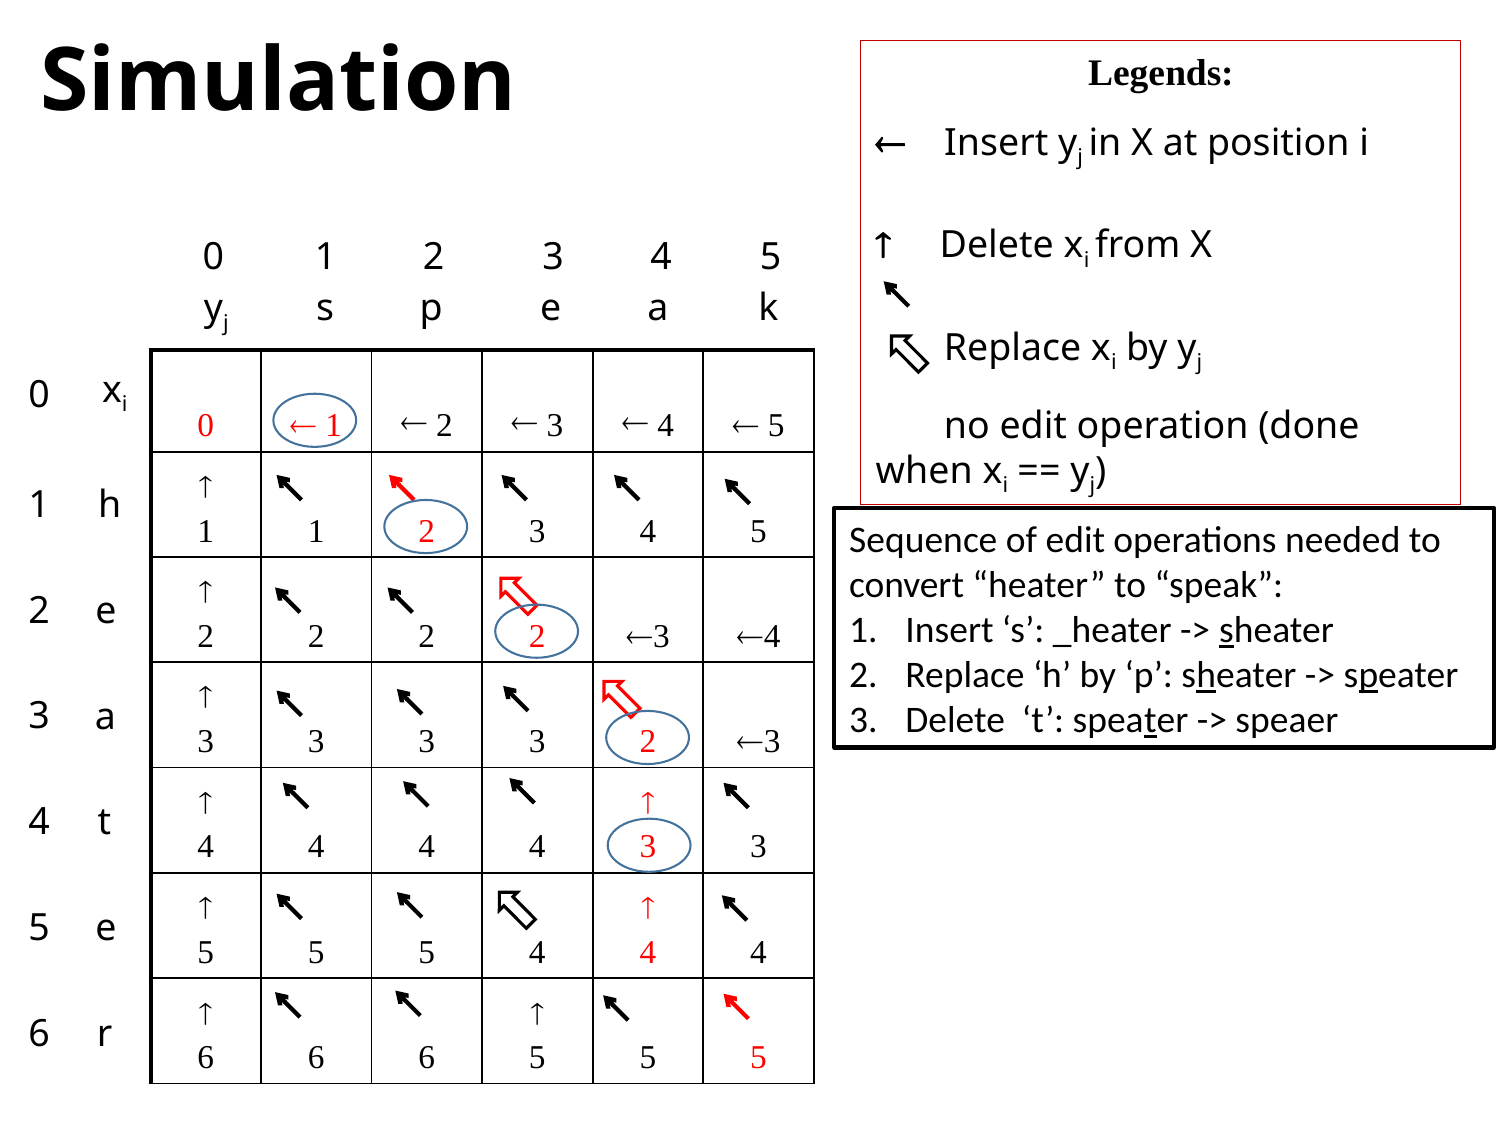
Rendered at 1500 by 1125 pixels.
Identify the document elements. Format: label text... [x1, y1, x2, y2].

text_box 4 [13, 789, 65, 850]
table_cell 2 [483, 558, 592, 661]
text_box xi [87, 357, 143, 424]
text_box e [80, 895, 132, 956]
table_cell 4 [483, 874, 592, 977]
table_cell 2 [594, 663, 702, 767]
table_cell 5 [372, 874, 481, 977]
table_cell  5 [483, 979, 592, 1083]
table_cell  6 [153, 979, 260, 1083]
table_cell 5 [704, 979, 813, 1083]
table_cell 4 [372, 768, 481, 872]
table_cell 4 [483, 768, 592, 872]
table_cell 6 [262, 979, 371, 1083]
table_cell 6 [372, 979, 481, 1083]
text_box Sequence of edit operations needed to convert “heater” to “speak”: Insert ‘s’: _heater -> sheater Replace ‘h’ by ‘p’: sheater -> speater Delete ‘t’: speater -> speaer [834, 507, 1494, 748]
text_box 2 [13, 578, 65, 639]
table_cell 4 [262, 768, 371, 872]
table_cell  3 [153, 663, 260, 767]
table_cell 3 [483, 663, 592, 767]
table_cell 3 [704, 663, 813, 767]
table_cell 2 [262, 558, 371, 661]
text_box 4 [635, 224, 687, 285]
text_box 1 [13, 472, 65, 533]
table_cell  4 [594, 874, 702, 977]
table_cell 2 [372, 453, 481, 556]
table_cell 5 [594, 979, 702, 1083]
text_box a [80, 684, 131, 745]
table_cell 5 [704, 453, 813, 556]
table_header  5 [704, 352, 813, 451]
text_box s [301, 275, 349, 336]
table_cell 3 [262, 663, 371, 767]
text_box 2 [408, 224, 460, 285]
text_box 5 [745, 224, 797, 285]
text_box h [83, 472, 137, 533]
table_cell 5 [262, 874, 371, 977]
text_box 5 [13, 895, 65, 956]
text_box p [404, 275, 458, 336]
table_cell 4 [594, 453, 702, 556]
table_cell 4 [704, 874, 813, 977]
text_box r [82, 1001, 128, 1062]
table_cell  3 [594, 768, 702, 872]
table_header 4 [594, 352, 702, 451]
table_cell  5 [153, 874, 260, 977]
text_box k [743, 275, 794, 336]
text_box 1 [299, 224, 351, 285]
table_cell 3 [372, 663, 481, 767]
text_box 0 [13, 362, 65, 423]
table_cell  1 [153, 453, 260, 556]
table_cell  4 [153, 768, 260, 872]
table_cell 1 [262, 453, 371, 556]
table_cell  3 [609, 820, 689, 870]
text_box 3 [527, 224, 579, 285]
text_box 3 [13, 683, 65, 744]
table_header  1 [262, 352, 371, 451]
table_cell 3 [704, 768, 813, 872]
table_cell 2 [372, 558, 481, 661]
table_header 3 [483, 352, 592, 451]
text_box e [525, 275, 576, 336]
table_cell 3 [483, 453, 592, 556]
table_cell 3 [594, 558, 702, 661]
text_box yj [189, 275, 244, 342]
table_header 0 [153, 352, 260, 451]
text_box a [632, 275, 684, 336]
text_box Legends:  Insert yj in X at position i  Delete xi from X Replace xi by yj no edit operation (done when xi == yj) [860, 40, 1461, 505]
text_box 6 [13, 1001, 65, 1062]
text_box t [83, 790, 127, 850]
title Simulation [25, 26, 1469, 138]
table_cell  2 [153, 558, 260, 661]
table_cell 4 [704, 558, 813, 661]
text_box 0 [188, 224, 239, 285]
text_box e [80, 578, 132, 639]
table_header 2 [372, 352, 481, 451]
